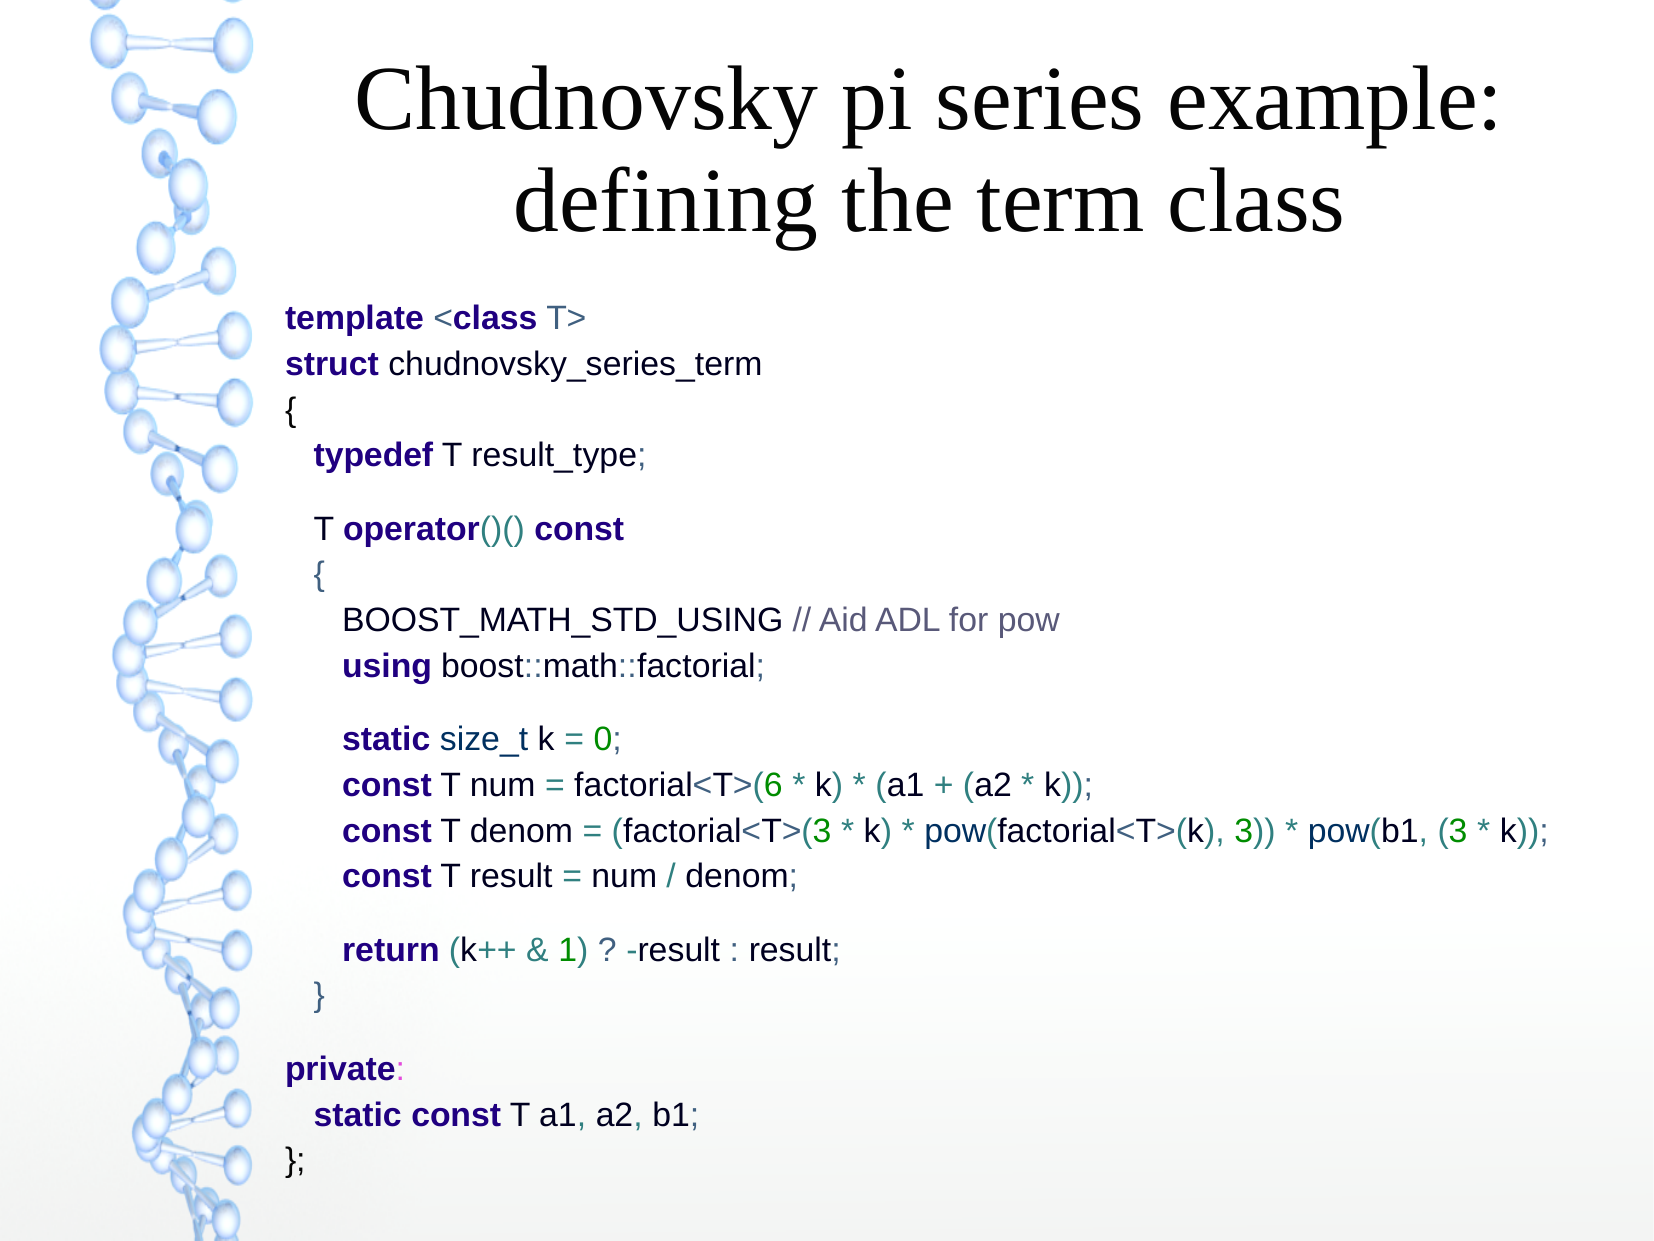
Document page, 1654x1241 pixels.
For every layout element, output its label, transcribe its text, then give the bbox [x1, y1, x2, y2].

title Chudnovsky pi series example: defining the term class [265, 47, 1595, 252]
picture [0, 0, 1654, 1241]
list template <class T> struct chudnovsky_series_term { typedef T result_type; T operator()() const { BOOST_MATH_STD_USING // Aid ADL for pow using boost::math::factorial; static size_t k = 0; const T num = factorial<T>(6 * k) * (a1 + (a2 * k)); const T denom = (factorial<T>(3 * k) * pow(factorial<T>(k), 3)) * pow(b1, (3 * k)); const T result = num / denom; return (k++ & 1) ? -result : result; } private: static const T a1, a2, b1; }; [285, 299, 1614, 1186]
